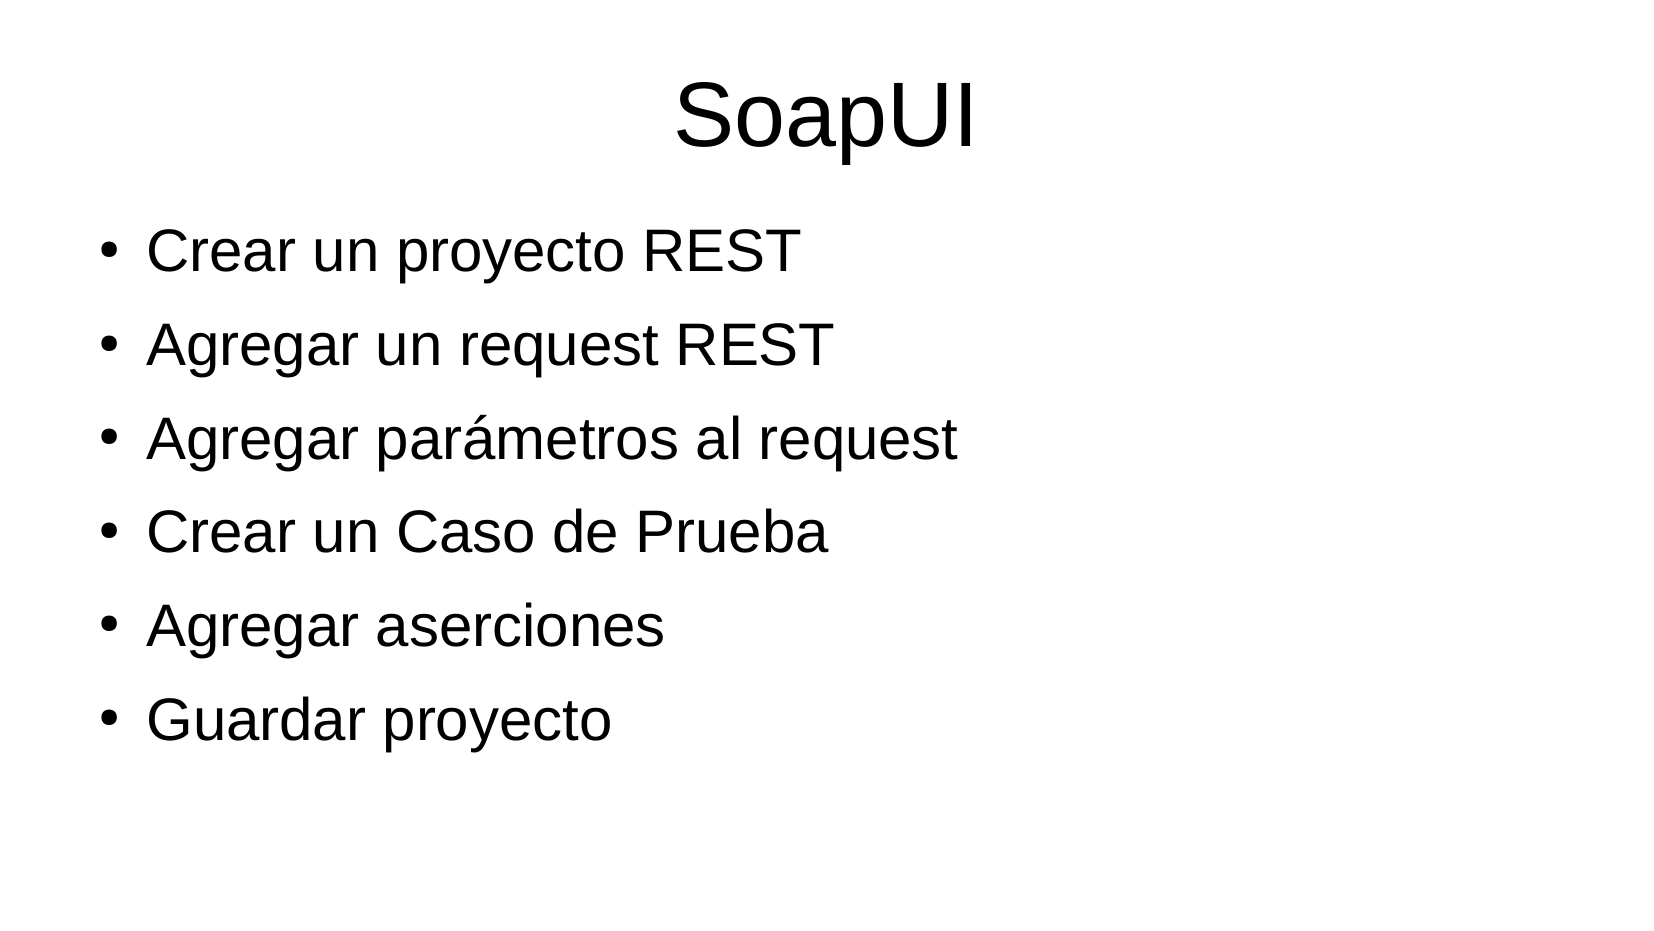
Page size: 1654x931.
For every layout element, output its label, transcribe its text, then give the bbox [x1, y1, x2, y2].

title SoapUI [82, 37, 1571, 193]
list Crear un proyecto REST Agregar un request REST Agregar parámetros al request Crear un Caso de Prueba Agregar aserciones Guardar proyecto [82, 217, 1571, 758]
